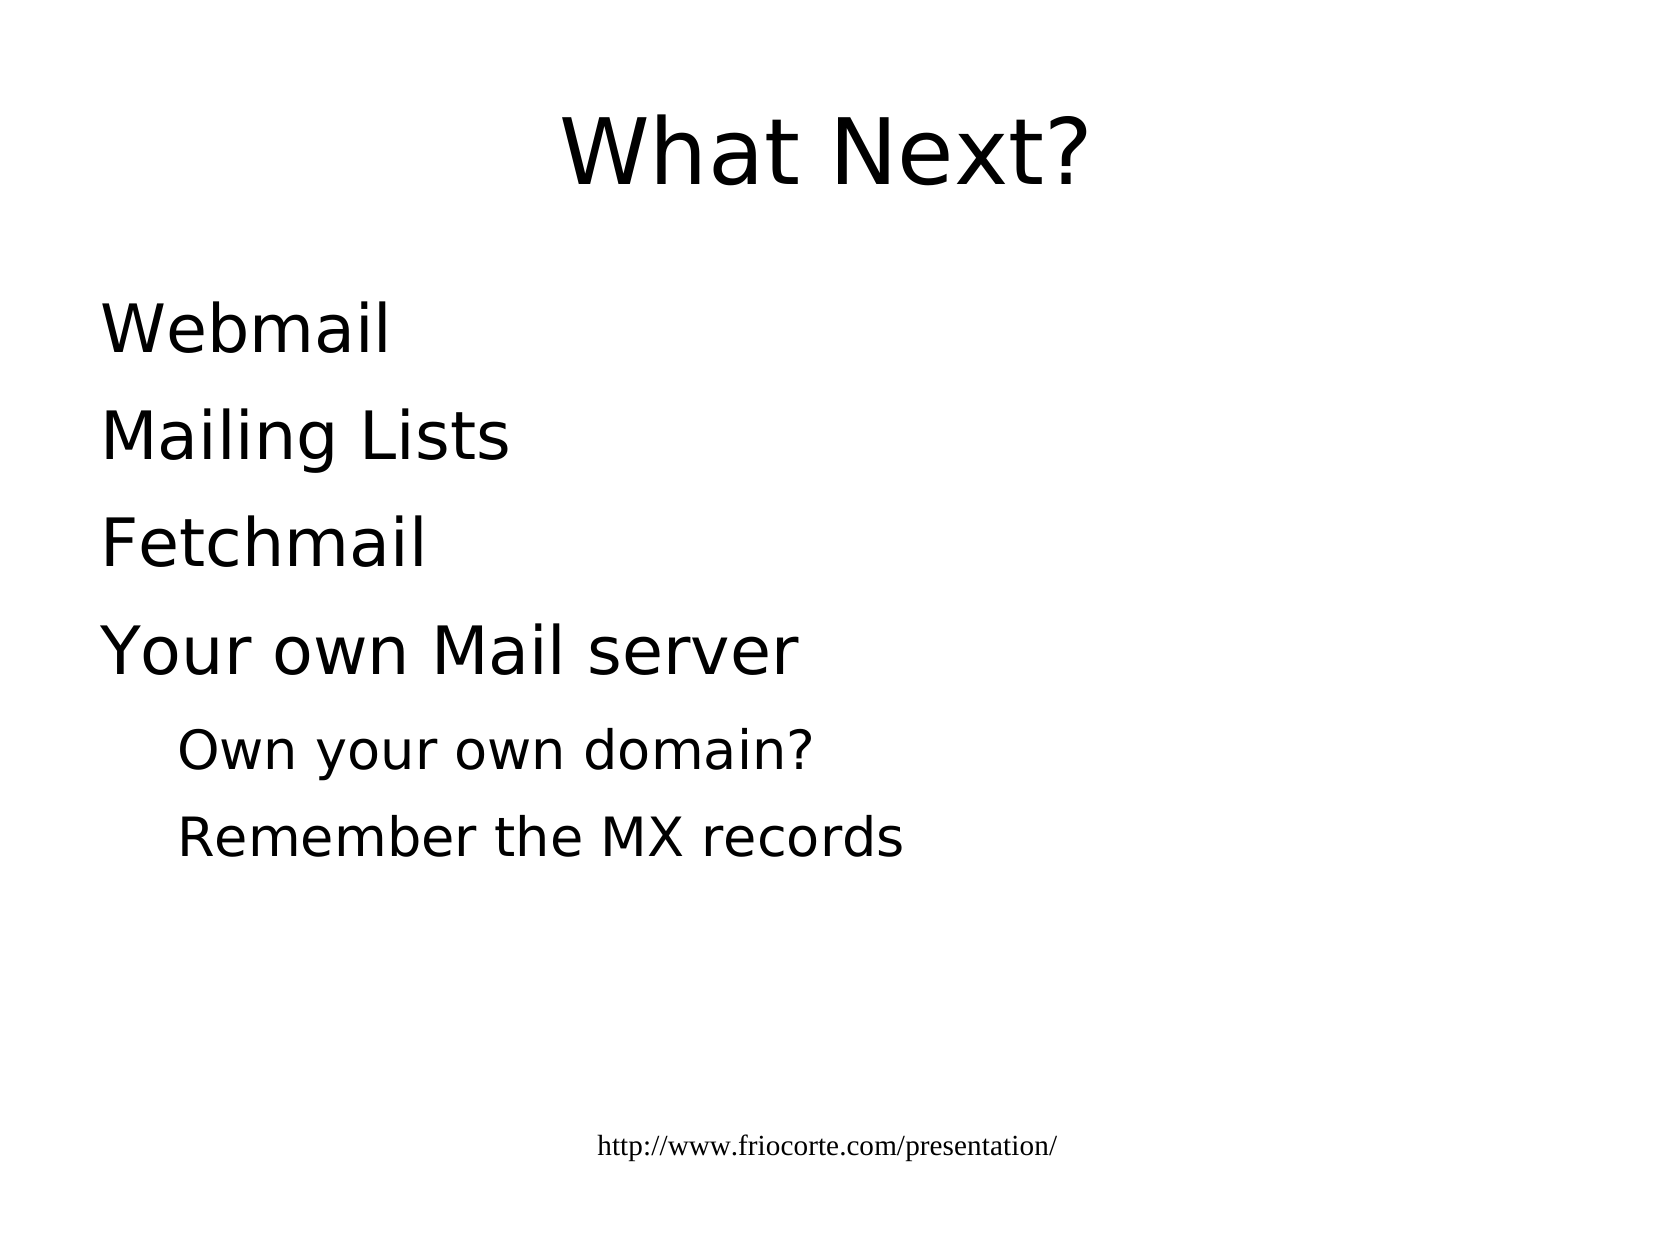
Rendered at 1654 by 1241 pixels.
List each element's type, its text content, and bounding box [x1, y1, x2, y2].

list Webmail Mailing Lists Fetchmail Your own Mail server Own your own domain? Remember the MX records [82, 290, 1571, 1109]
title What Next? [82, 49, 1571, 257]
